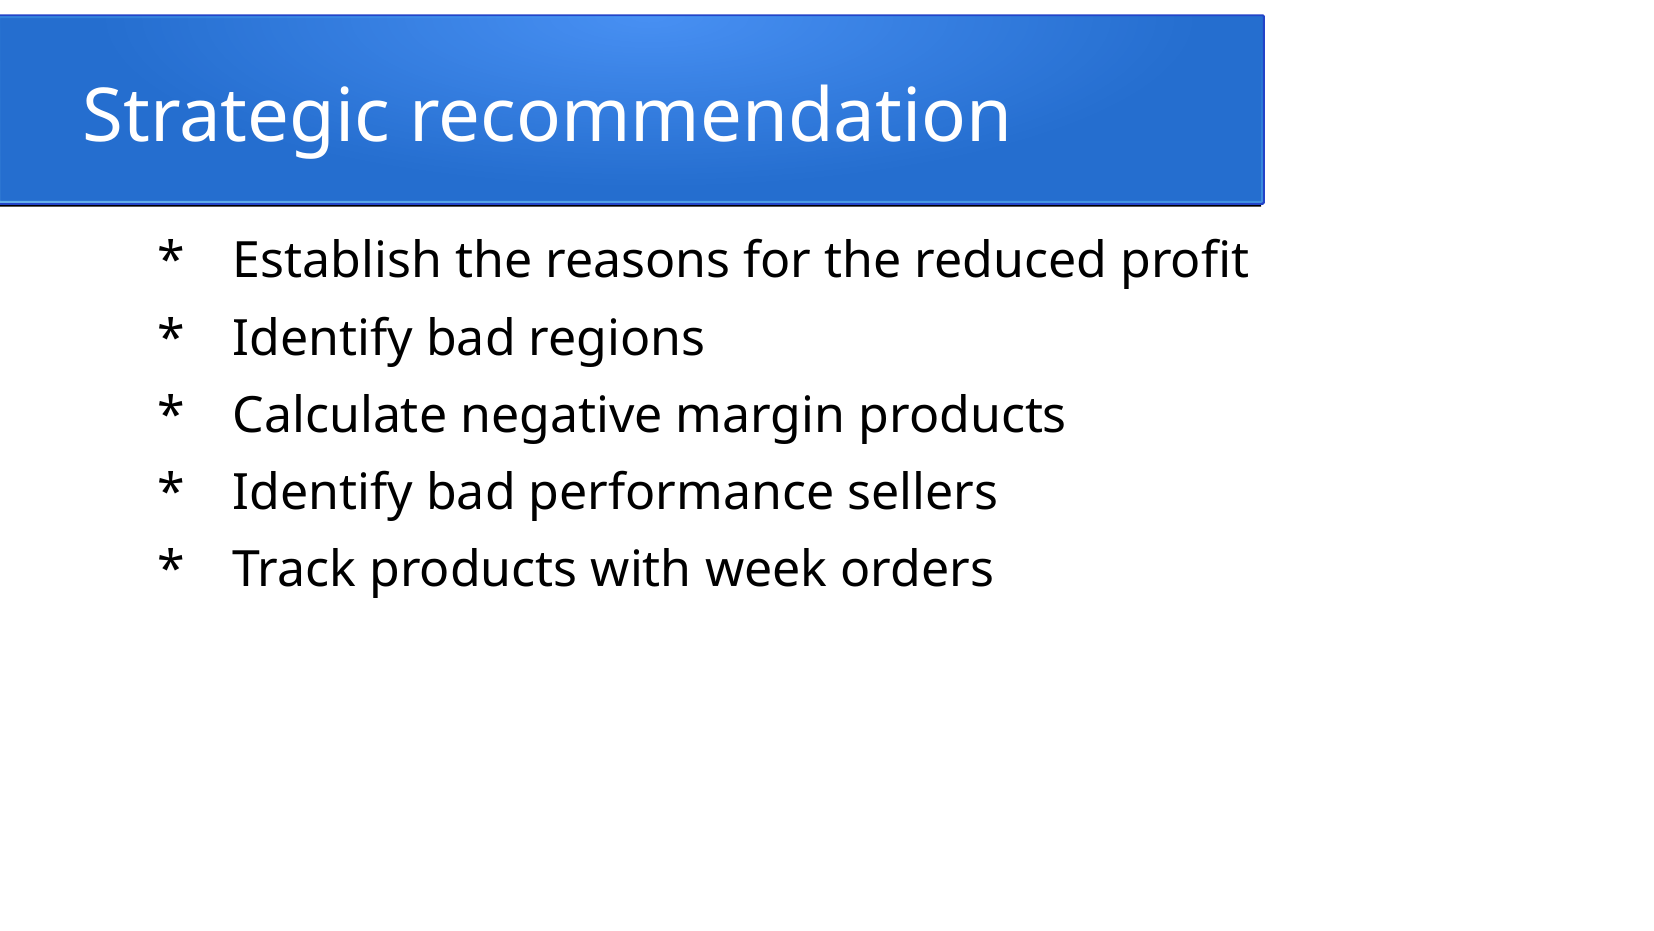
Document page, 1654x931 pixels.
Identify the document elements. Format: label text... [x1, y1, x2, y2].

title Strategic recommendation [82, 19, 1235, 206]
subtitle * Establish the reasons for the reduced profit * Identify bad regions * Calculate negative margin products * Identify bad performance sellers * Track products with week orders [82, 224, 1571, 764]
